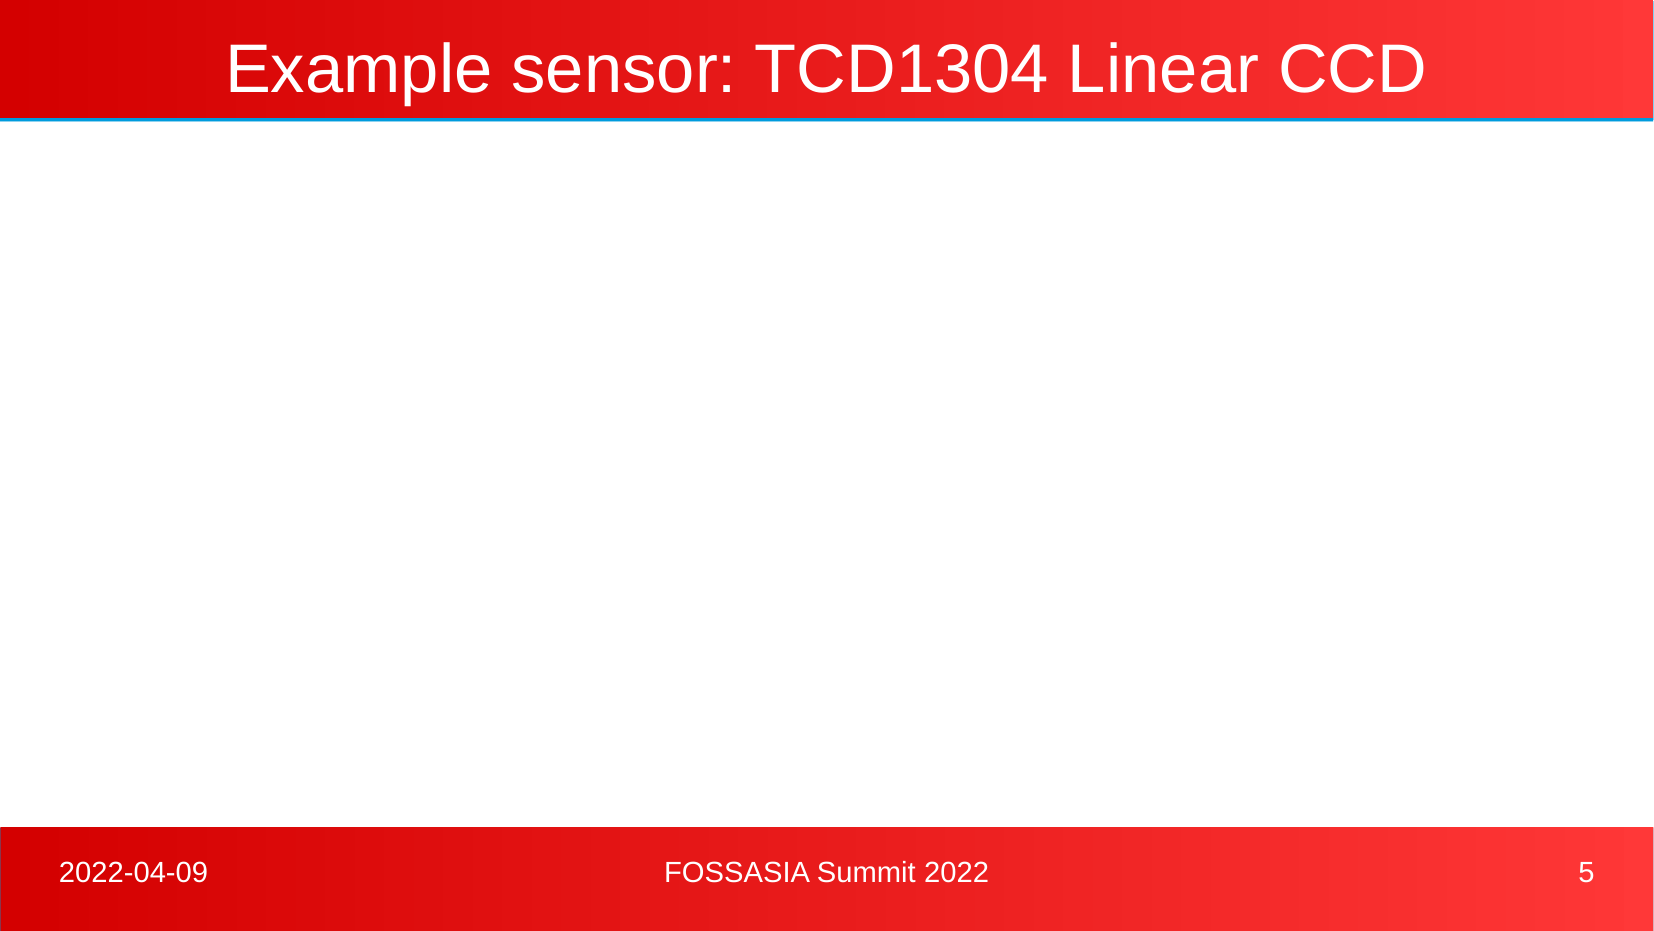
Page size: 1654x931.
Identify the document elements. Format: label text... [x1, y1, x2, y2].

title Example sensor: TCD1304 Linear CCD [59, 29, 1595, 108]
